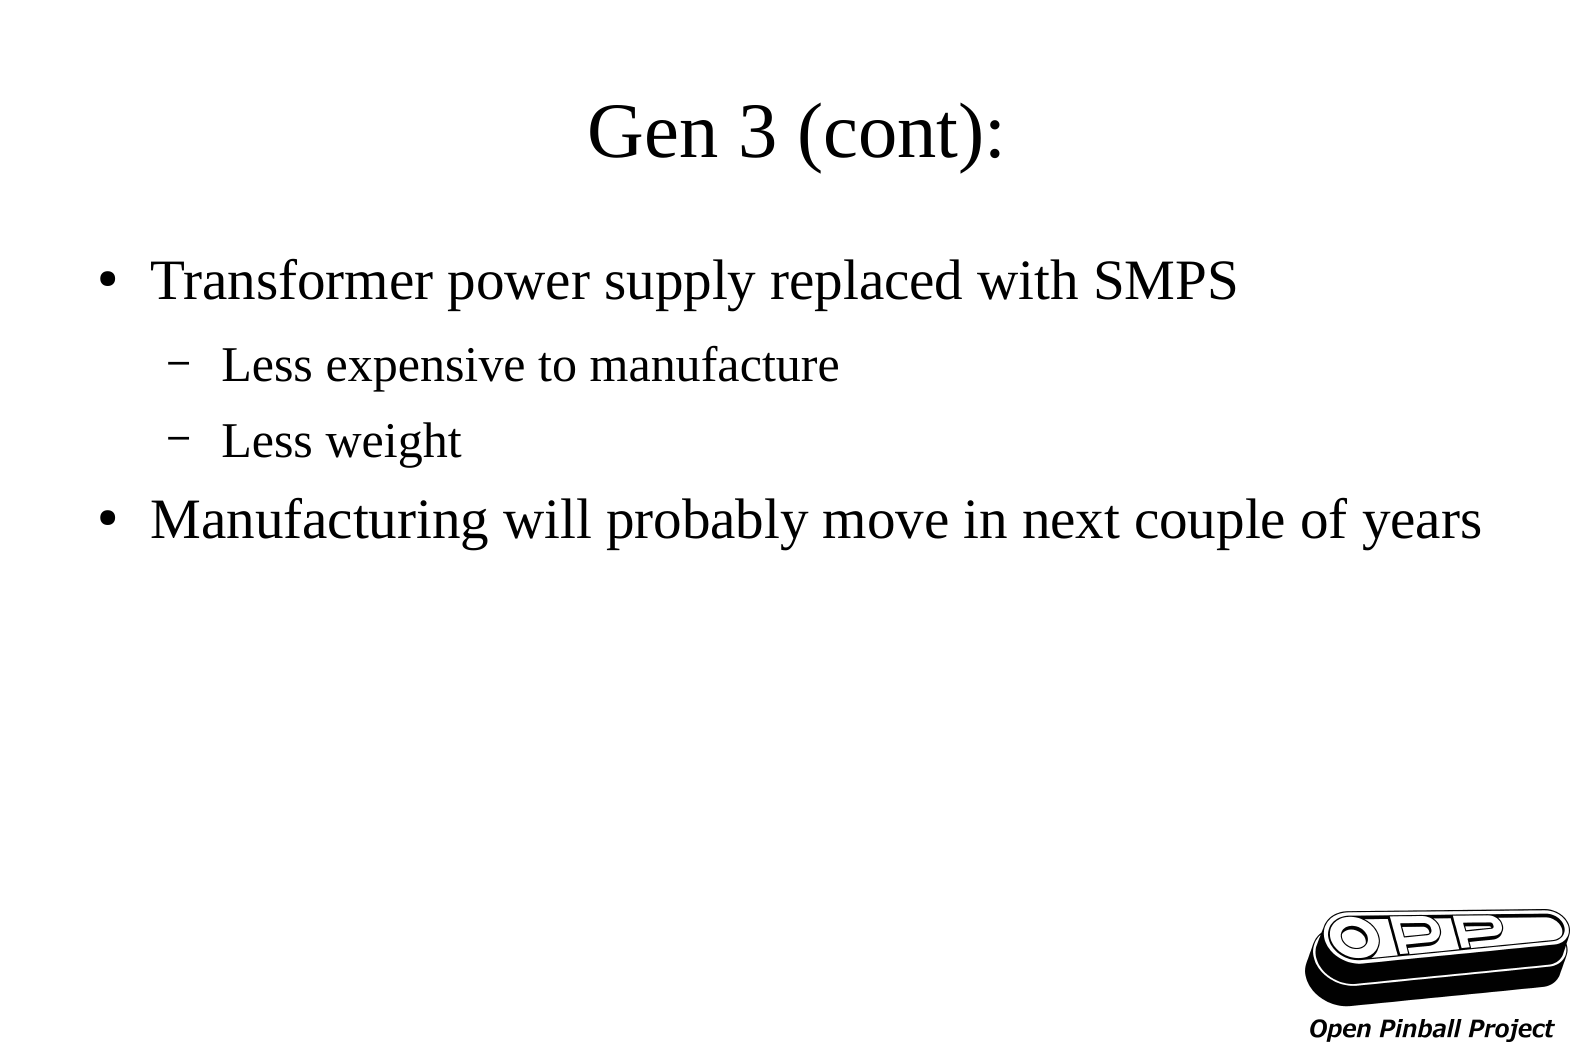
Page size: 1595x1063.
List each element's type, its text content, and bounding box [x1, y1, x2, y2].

picture [1305, 909, 1570, 1042]
title Gen 3 (cont): [79, 42, 1515, 220]
list Transformer power supply replaced with SMPS Less expensive to manufacture Less weight Manufacturing will probably move in next couple of years [79, 248, 1515, 951]
